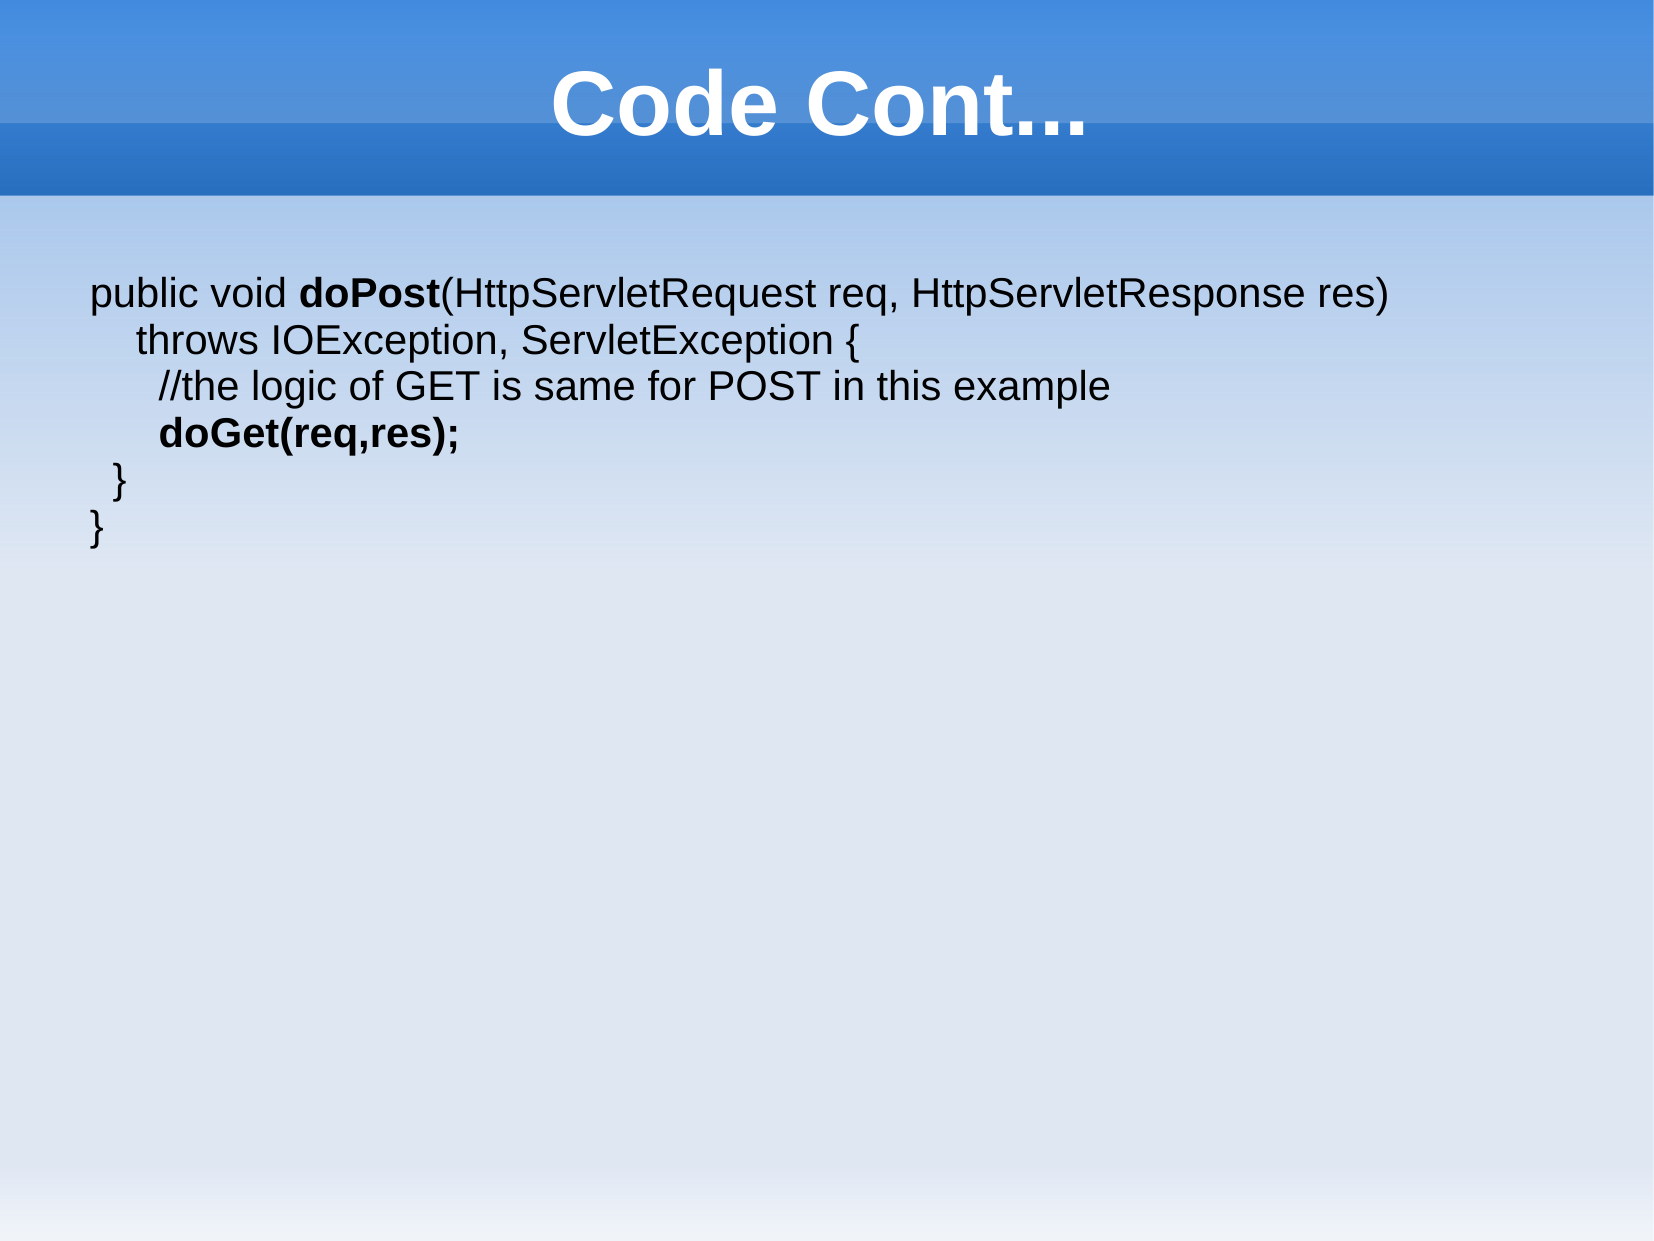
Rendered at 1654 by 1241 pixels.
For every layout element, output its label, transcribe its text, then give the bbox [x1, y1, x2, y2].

picture [0, 0, 1654, 1241]
title Code Cont... [76, 7, 1565, 200]
text_box public void doPost(HttpServletRequest req, HttpServletResponse res) throws IOException, ServletException { //the logic of GET is same for POST in this example doGet(req,res); } } [75, 262, 1613, 594]
